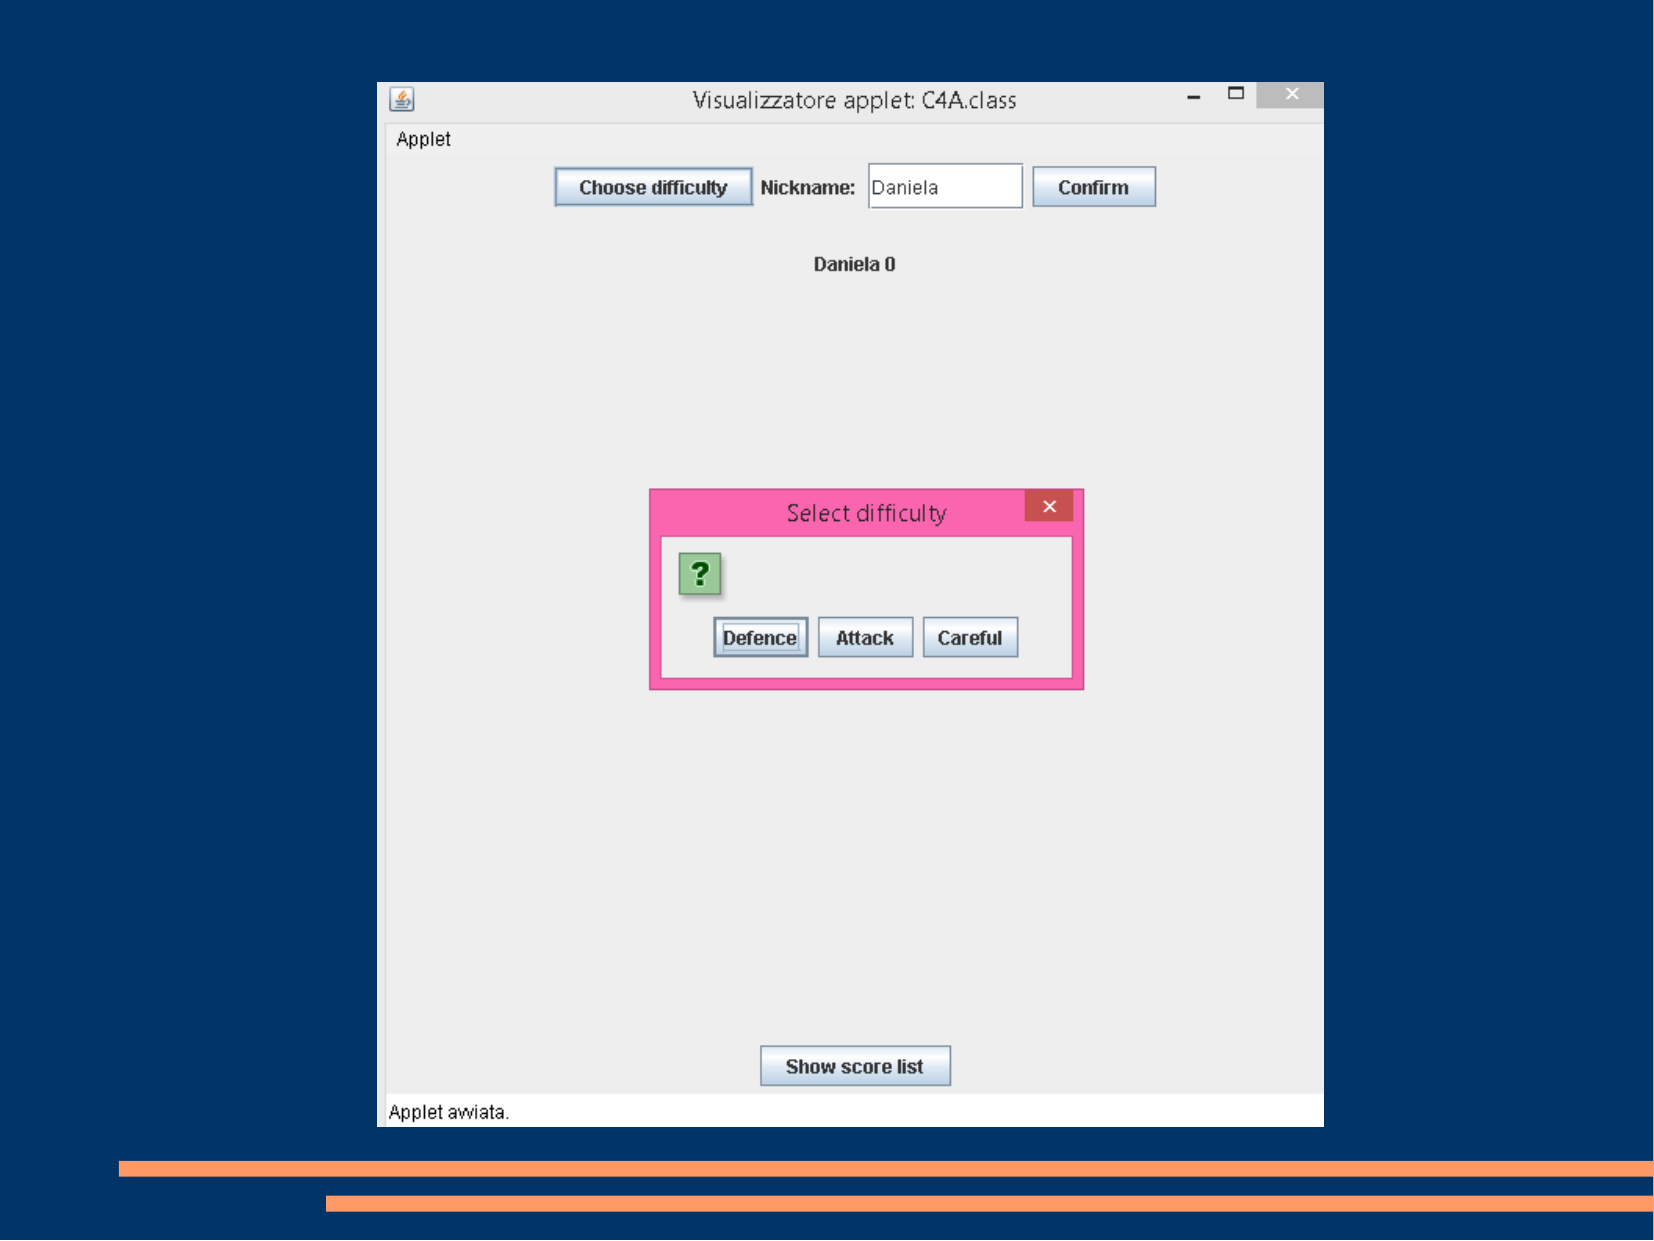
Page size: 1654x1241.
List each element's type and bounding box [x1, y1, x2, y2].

picture [377, 82, 1324, 1127]
